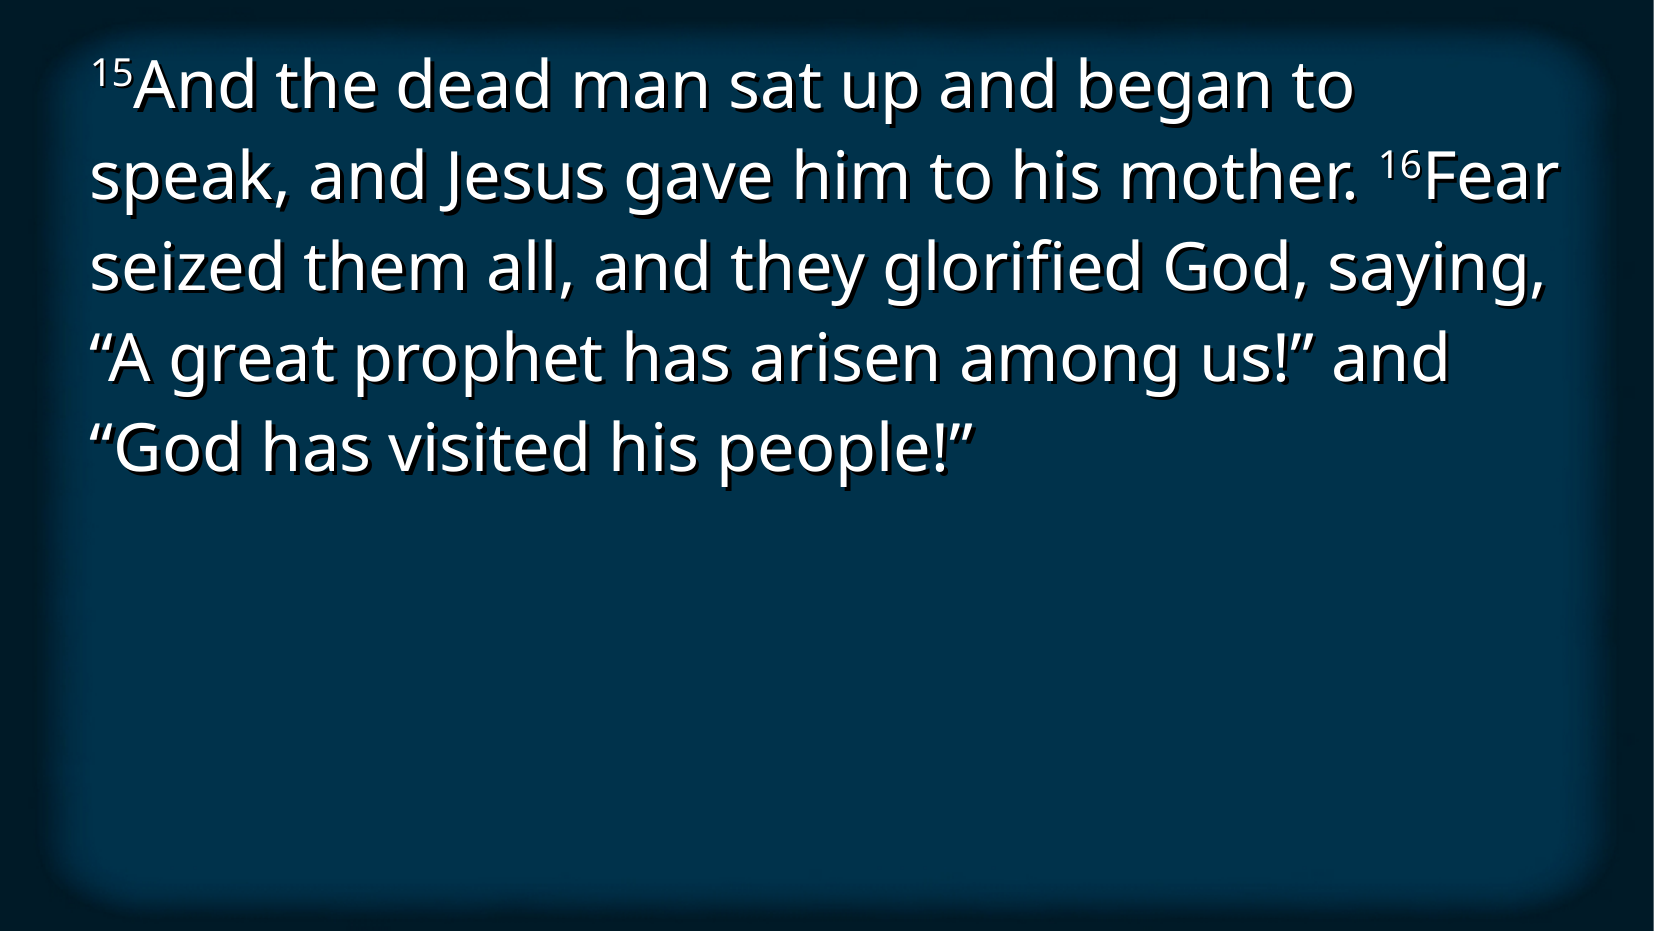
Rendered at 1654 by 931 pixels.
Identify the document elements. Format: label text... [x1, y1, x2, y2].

text_box 15And the dead man sat up and began to speak, and Jesus gave him to his mother. 16Fear seized them all, and they glorified God, saying, “A great prophet has arisen among us!” and “God has visited his people!” [75, 30, 1576, 489]
picture [0, 0, 1654, 931]
